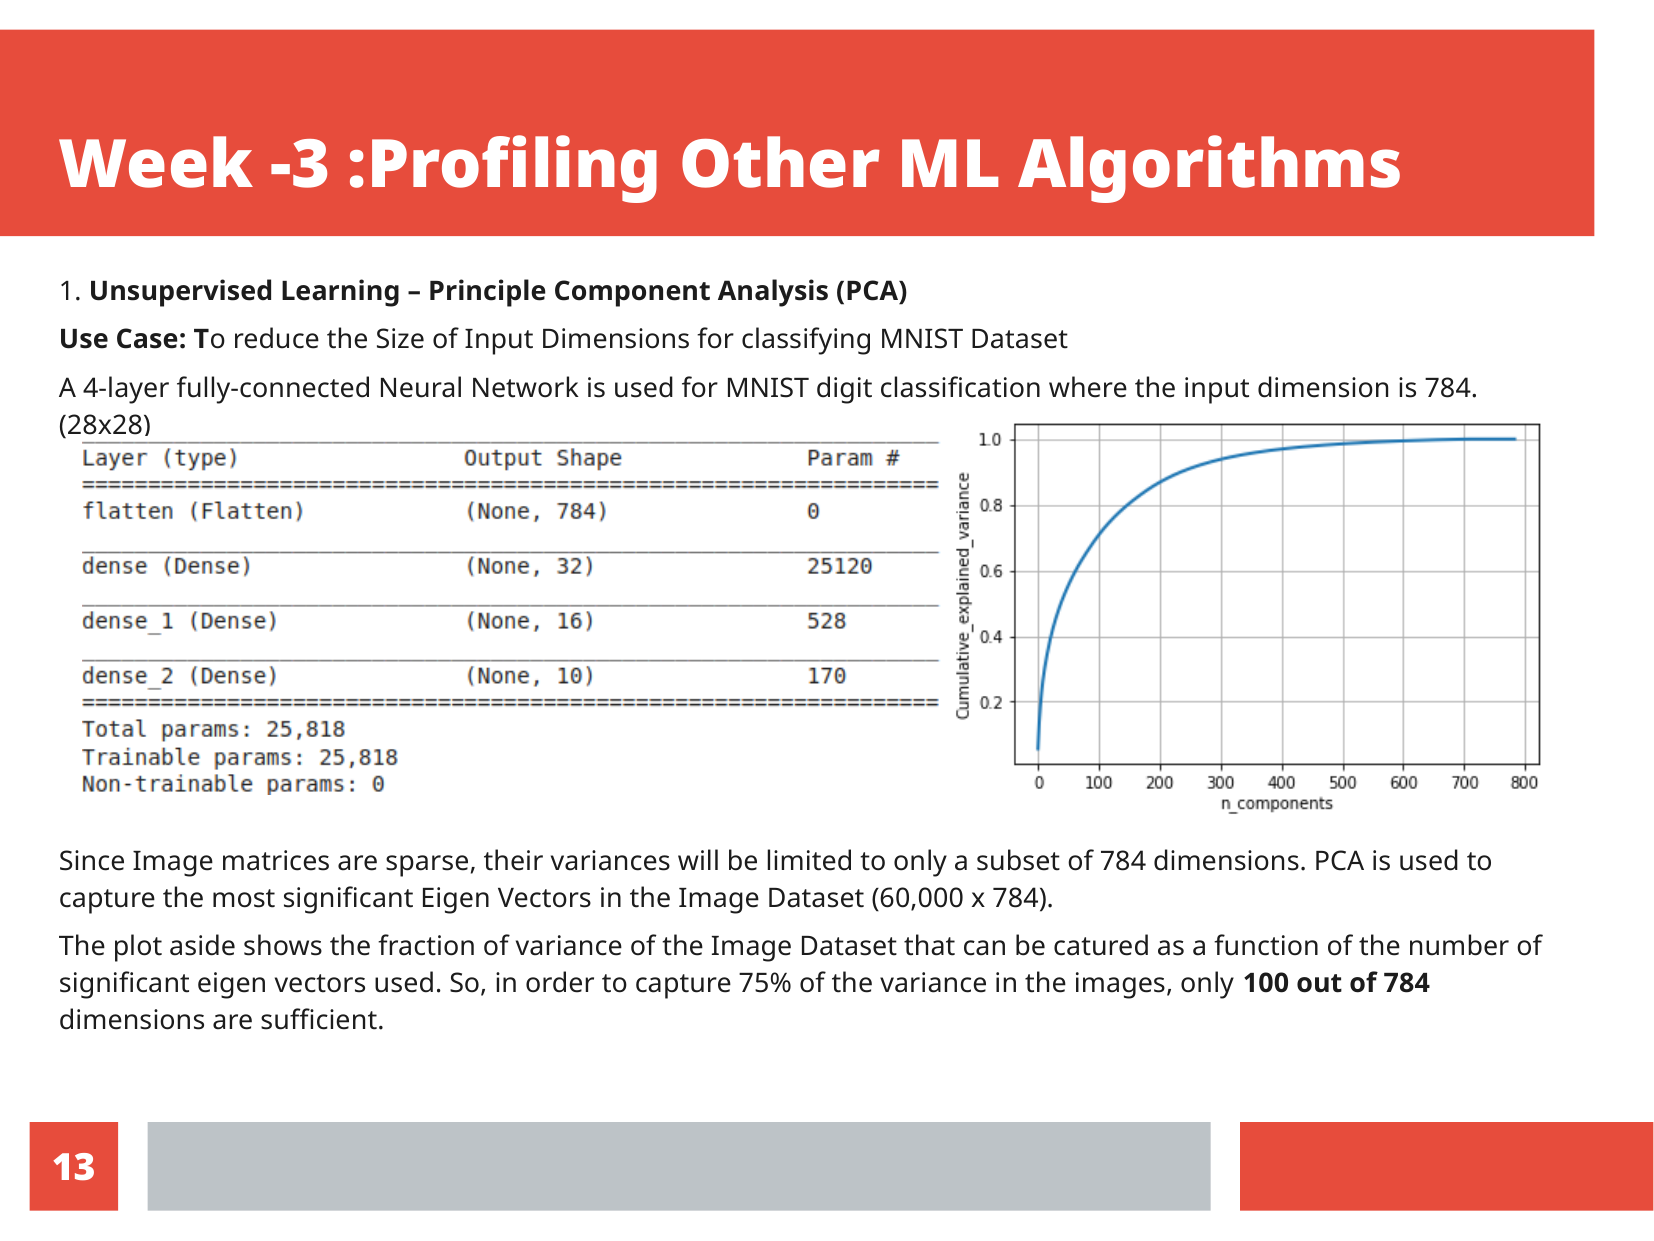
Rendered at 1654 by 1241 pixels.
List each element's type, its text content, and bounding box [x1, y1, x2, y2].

picture [82, 436, 942, 795]
list 1. Unsupervised Learning – Principle Component Analysis (PCA) Use Case: To reduce the Size of Input Dimensions for classifying MNIST Dataset A 4-layer fully-connected Neural Network is used for MNIST digit classification where the input dimension is 784.(28x28) Since Image matrices are sparse, their variances will be limited to only a subset of 784 dimensions. PCA is used to capture the most significant Eigen Vectors in the Image Dataset (60,000 x 784). The plot aside shows the fraction of variance of the Image Dataset that can be catured as a function of the number of significant eigen vectors used. So, in order to capture 75% of the variance in the images, only 100 out of 784 dimensions are sufficient. [59, 271, 1565, 1040]
title Week -3 :Profiling Other ML Algorithms [59, 59, 1595, 207]
picture [944, 413, 1550, 825]
